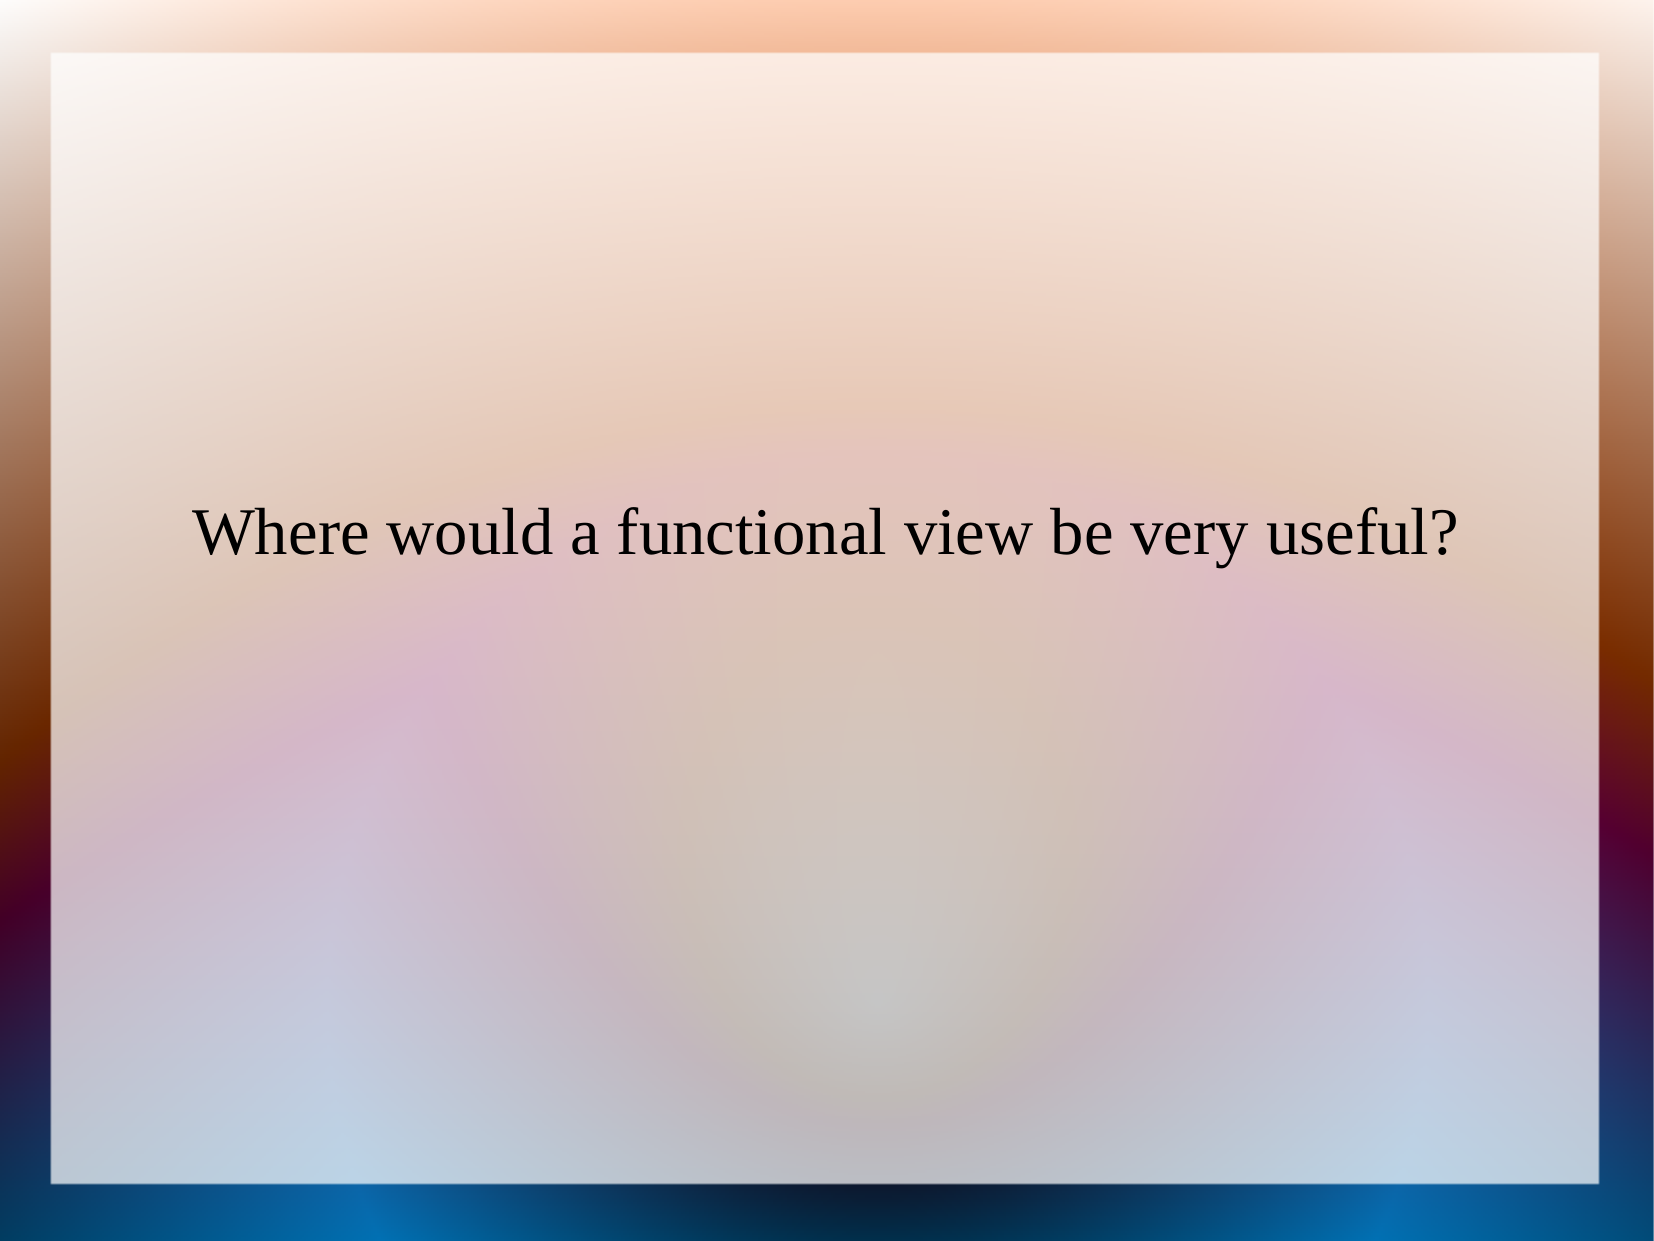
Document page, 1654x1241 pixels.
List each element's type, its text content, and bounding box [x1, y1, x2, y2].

subtitle Where would a functional view be very useful? [82, 55, 1571, 1010]
picture [0, 0, 1654, 1241]
